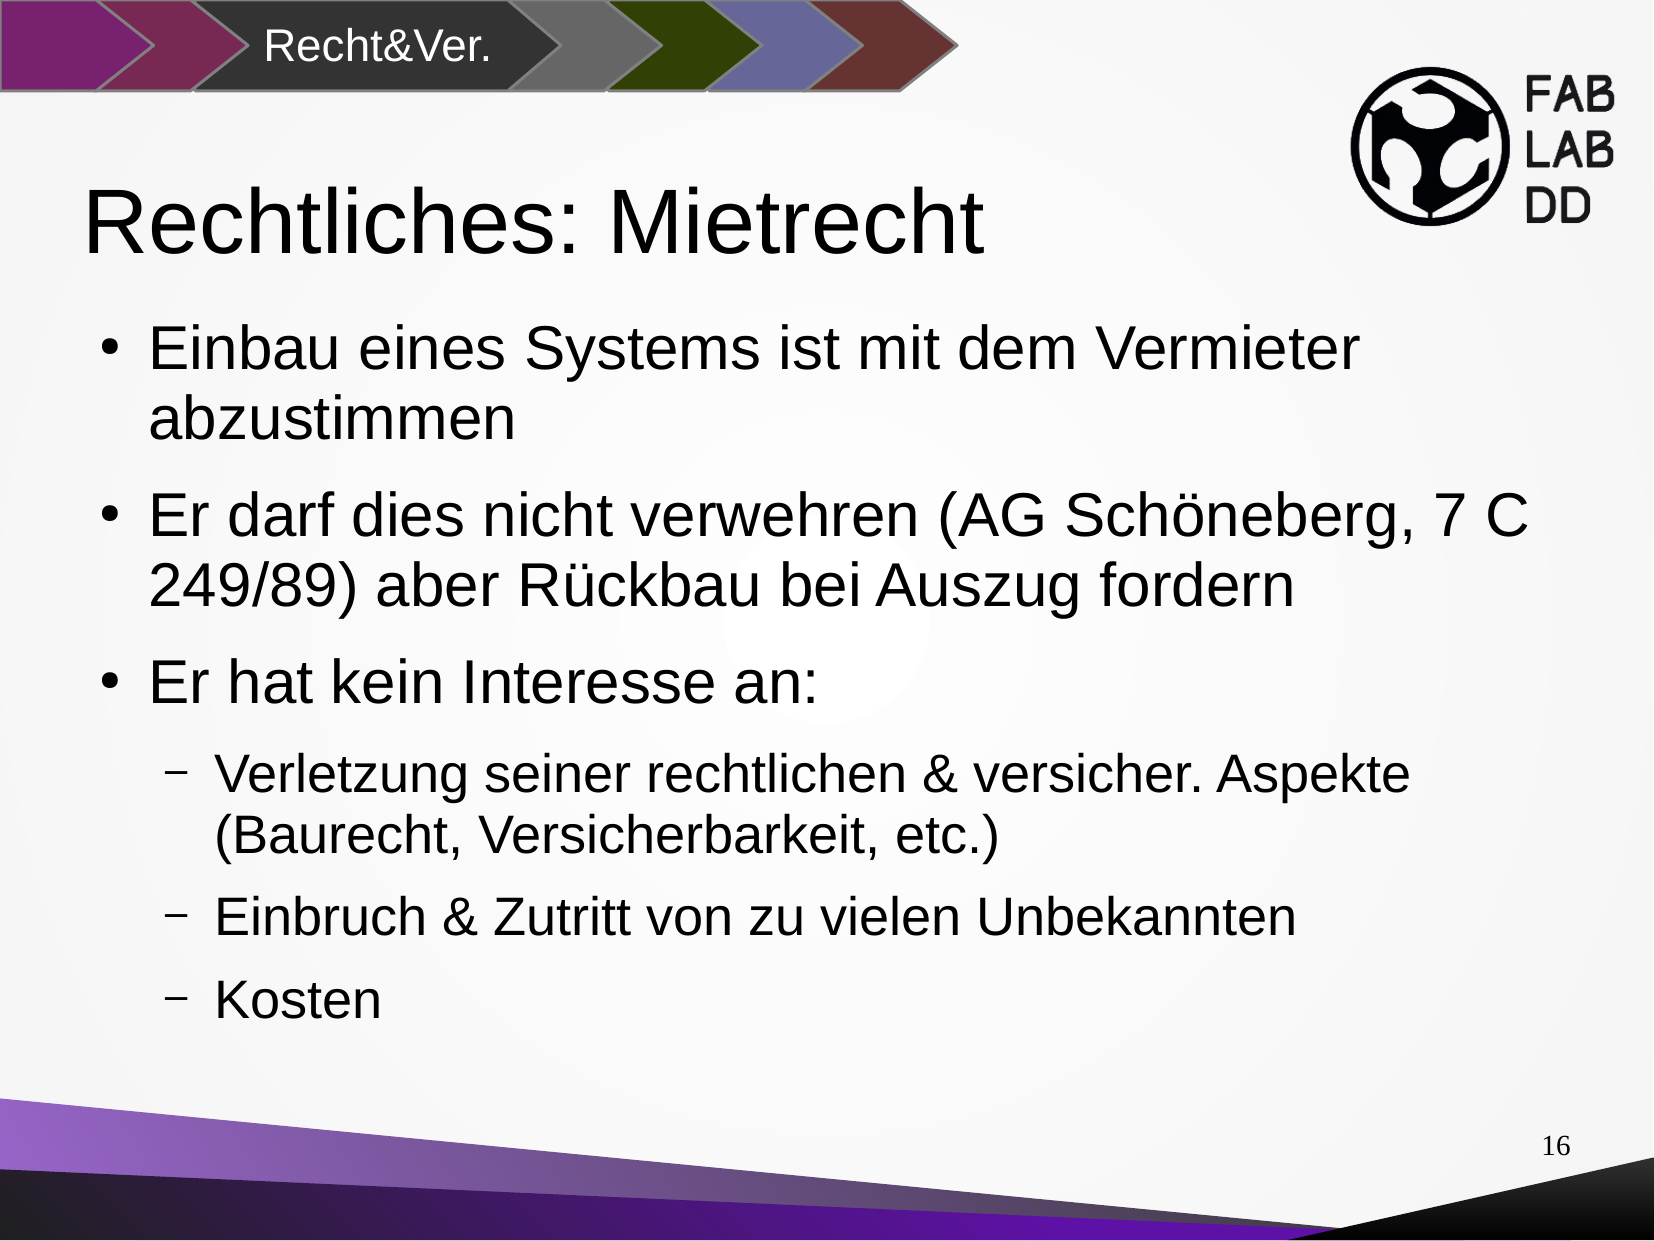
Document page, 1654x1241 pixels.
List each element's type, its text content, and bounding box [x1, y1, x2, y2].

list Einbau eines Systems ist mit dem Vermieter abzustimmen Er darf dies nicht verwehren (AG Schöneberg, 7 C 249/89) aber Rückbau bei Auszug fordern Er hat kein Interesse an: Verletzung seiner rechtlichen & versicher. Aspekte (Baurecht, Versicherbarkeit, etc.) Einbruch & Zutritt von zu vielen Unbekannten Kosten [82, 313, 1538, 1034]
text_box [509, 0, 958, 91]
title Rechtliches: Mietrecht [82, 118, 1300, 313]
text_box [0, 0, 249, 91]
text_box Recht&Ver. [194, 0, 562, 91]
picture [1324, 36, 1642, 257]
